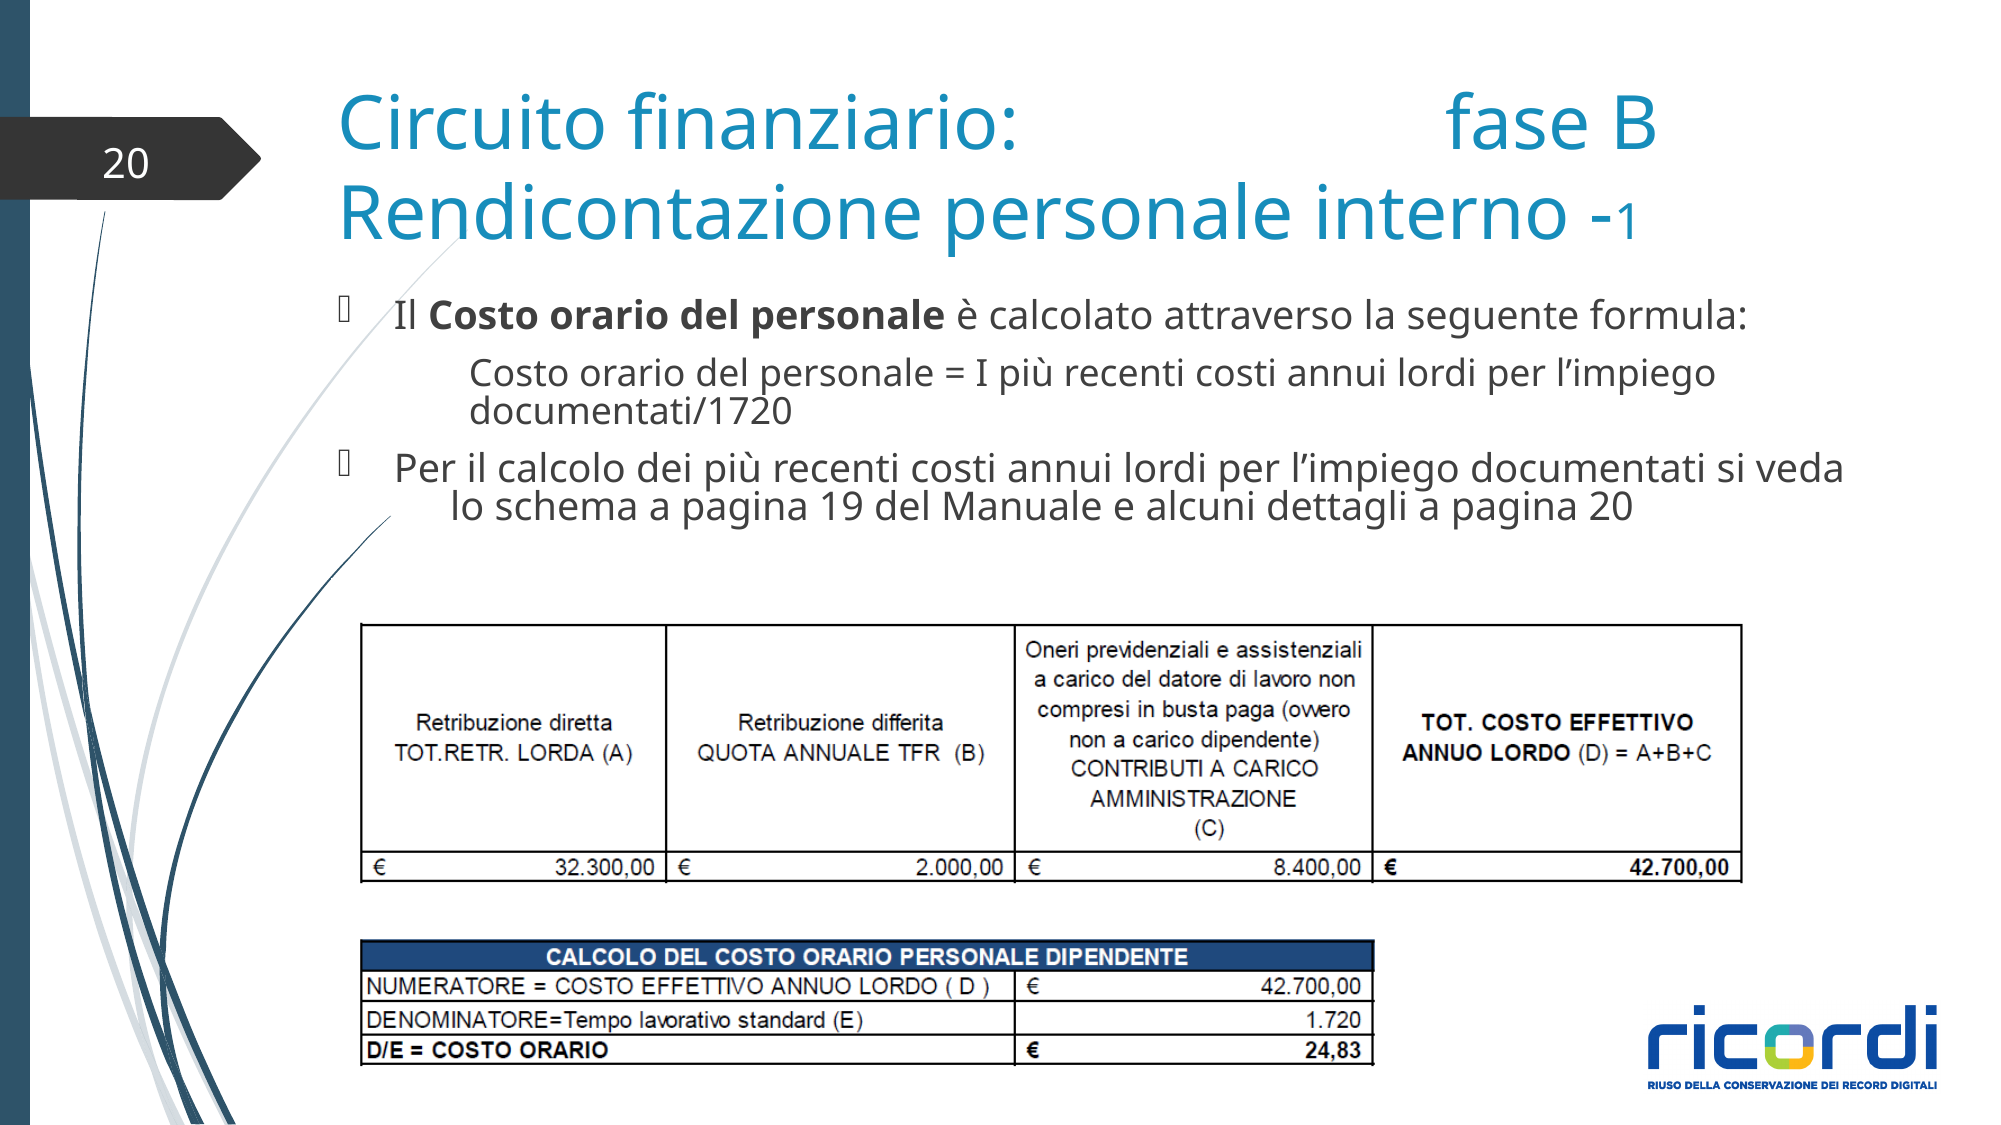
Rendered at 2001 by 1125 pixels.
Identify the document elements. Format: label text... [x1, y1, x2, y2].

picture [331, 629, 1941, 1111]
list Il Costo orario del personale è calcolato attraverso la seguente formula: Costo orario del personale = I più recenti costi annui lordi per l’impiego documentati/1720 Per il calcolo dei più recenti costi annui lordi per l’impiego documentati si veda lo schema a pagina 19 del Manuale e alcuni dettagli a pagina 20 [322, 291, 1895, 629]
text_box <numero> [87, 129, 216, 190]
title Circuito finanziario: fase B Rendicontazione personale interno -1 [322, 66, 1941, 220]
